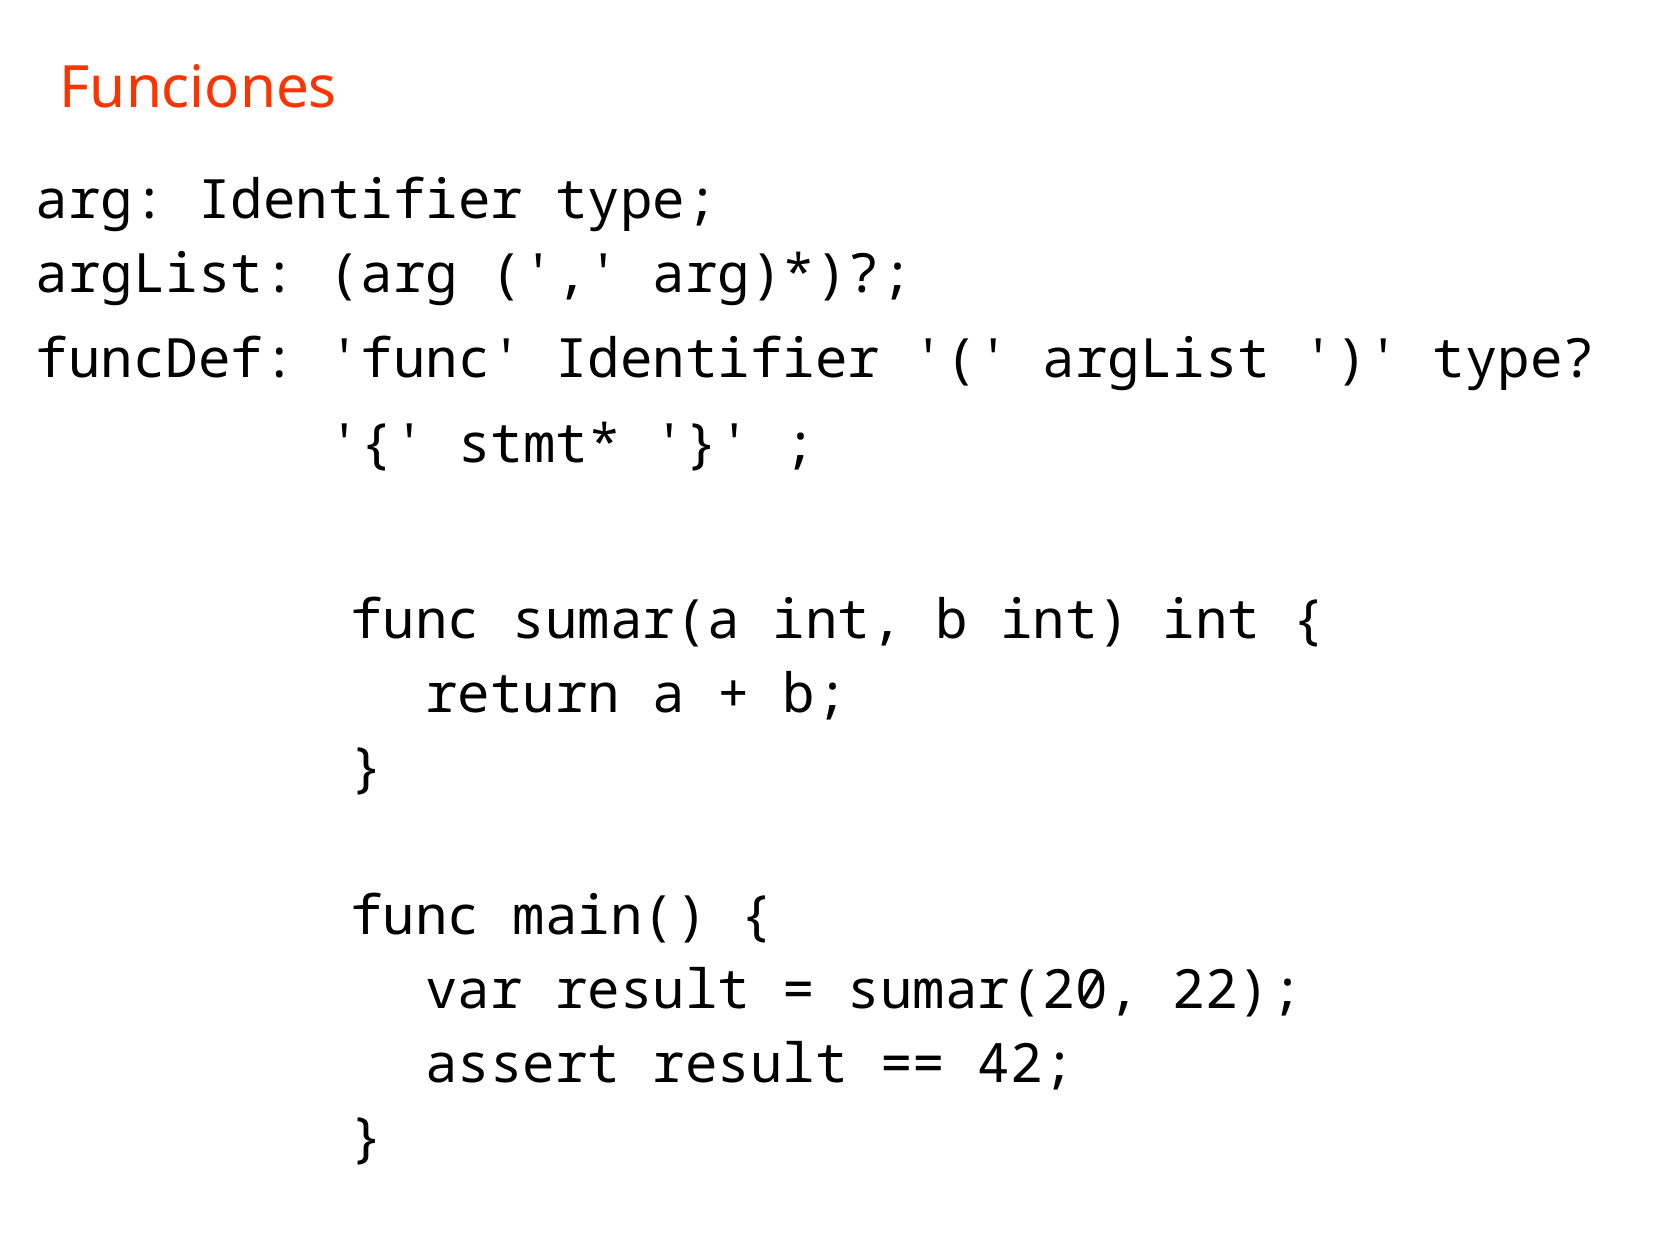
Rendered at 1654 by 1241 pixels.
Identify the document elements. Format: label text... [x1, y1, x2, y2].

text_box Funciones [45, 38, 1591, 139]
text_box func sumar(a int, b int) int { return a + b; } func main() { var result = sumar(20, 22); assert result == 42; } [335, 572, 1341, 1110]
text_box arg: Identifier type; argList: (arg (',' arg)*)?; funcDef: 'func' Identifier '(' argList ')' type? '{' stmt* '}' ; [20, 153, 1644, 449]
